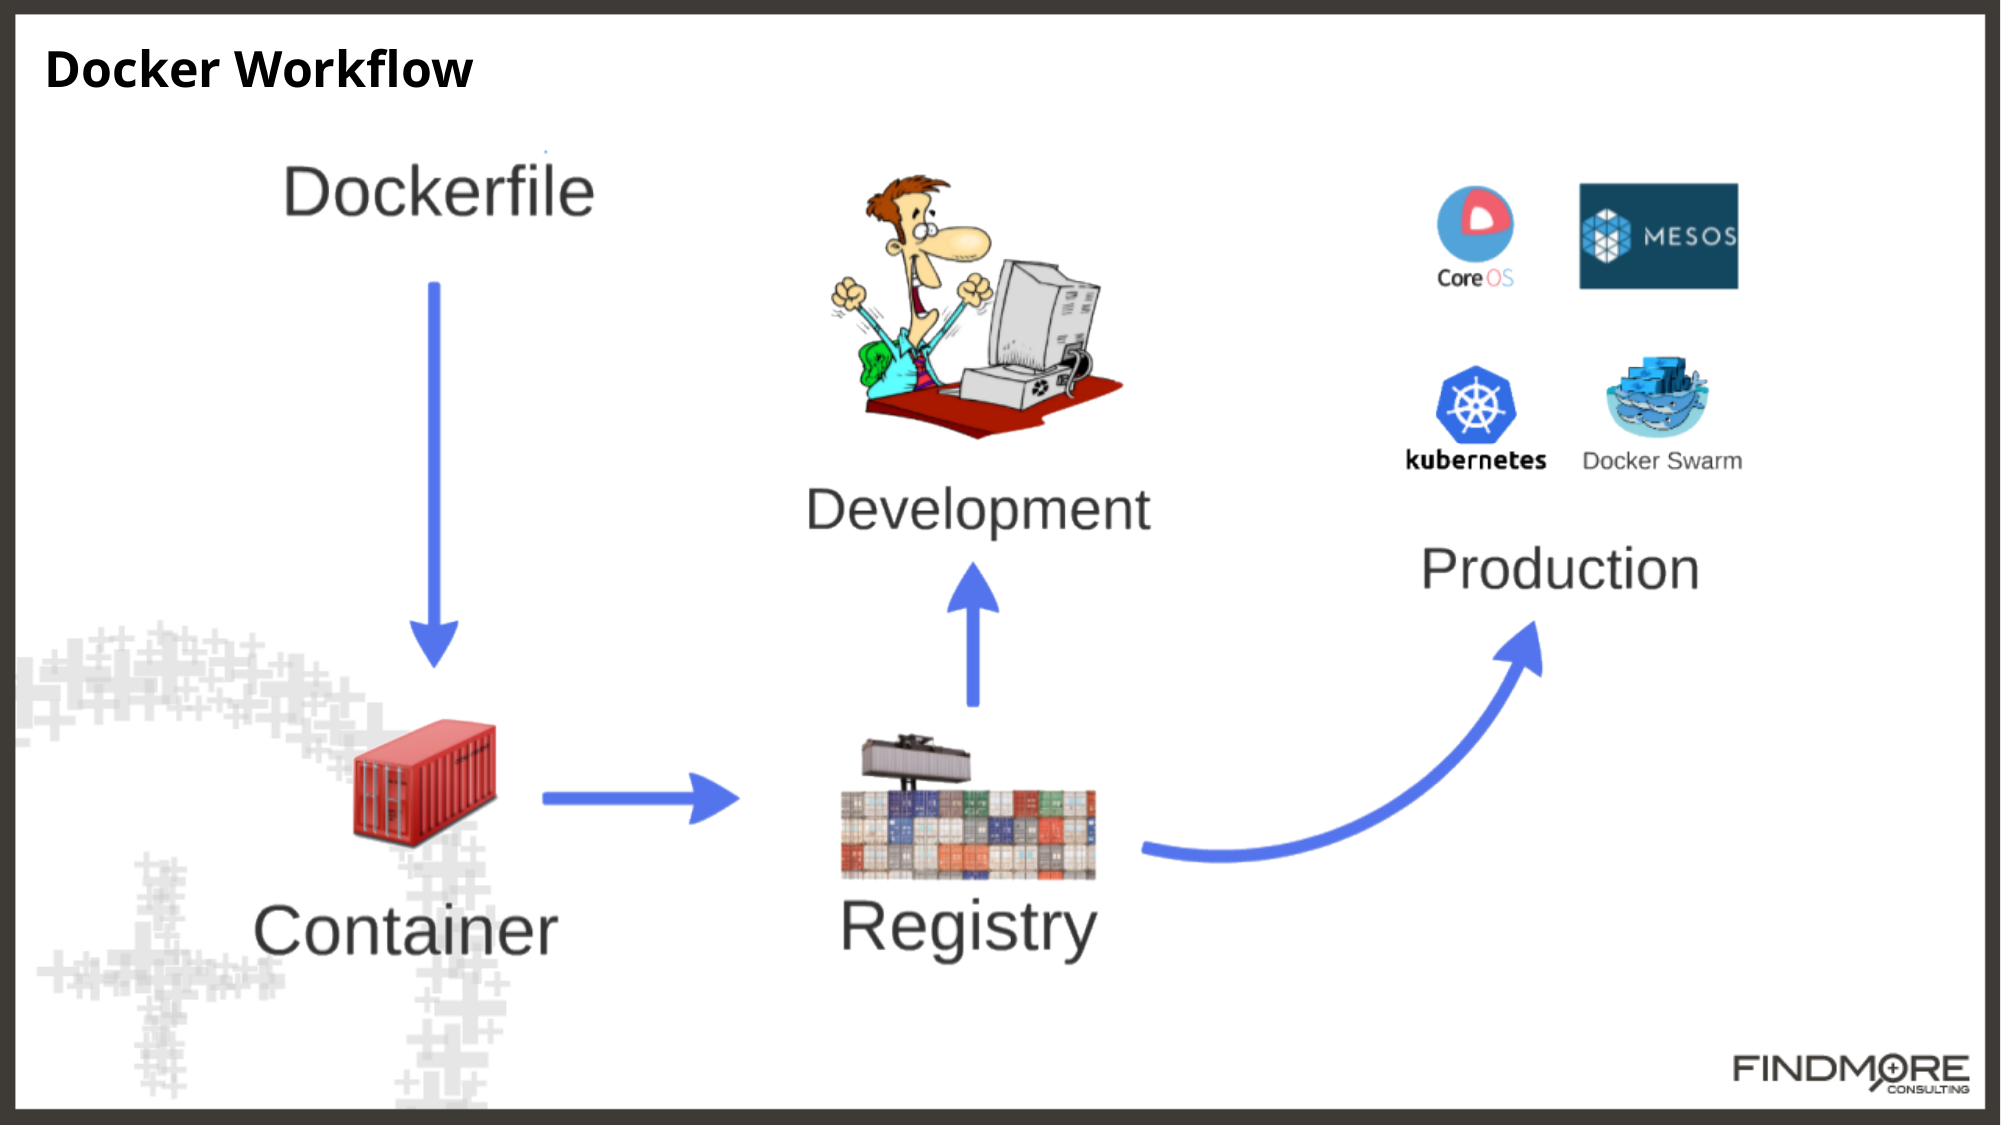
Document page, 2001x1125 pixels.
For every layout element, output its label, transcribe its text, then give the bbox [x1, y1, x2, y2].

picture [0, 0, 2001, 1125]
text_box Docker Workflow [29, 29, 1965, 1020]
